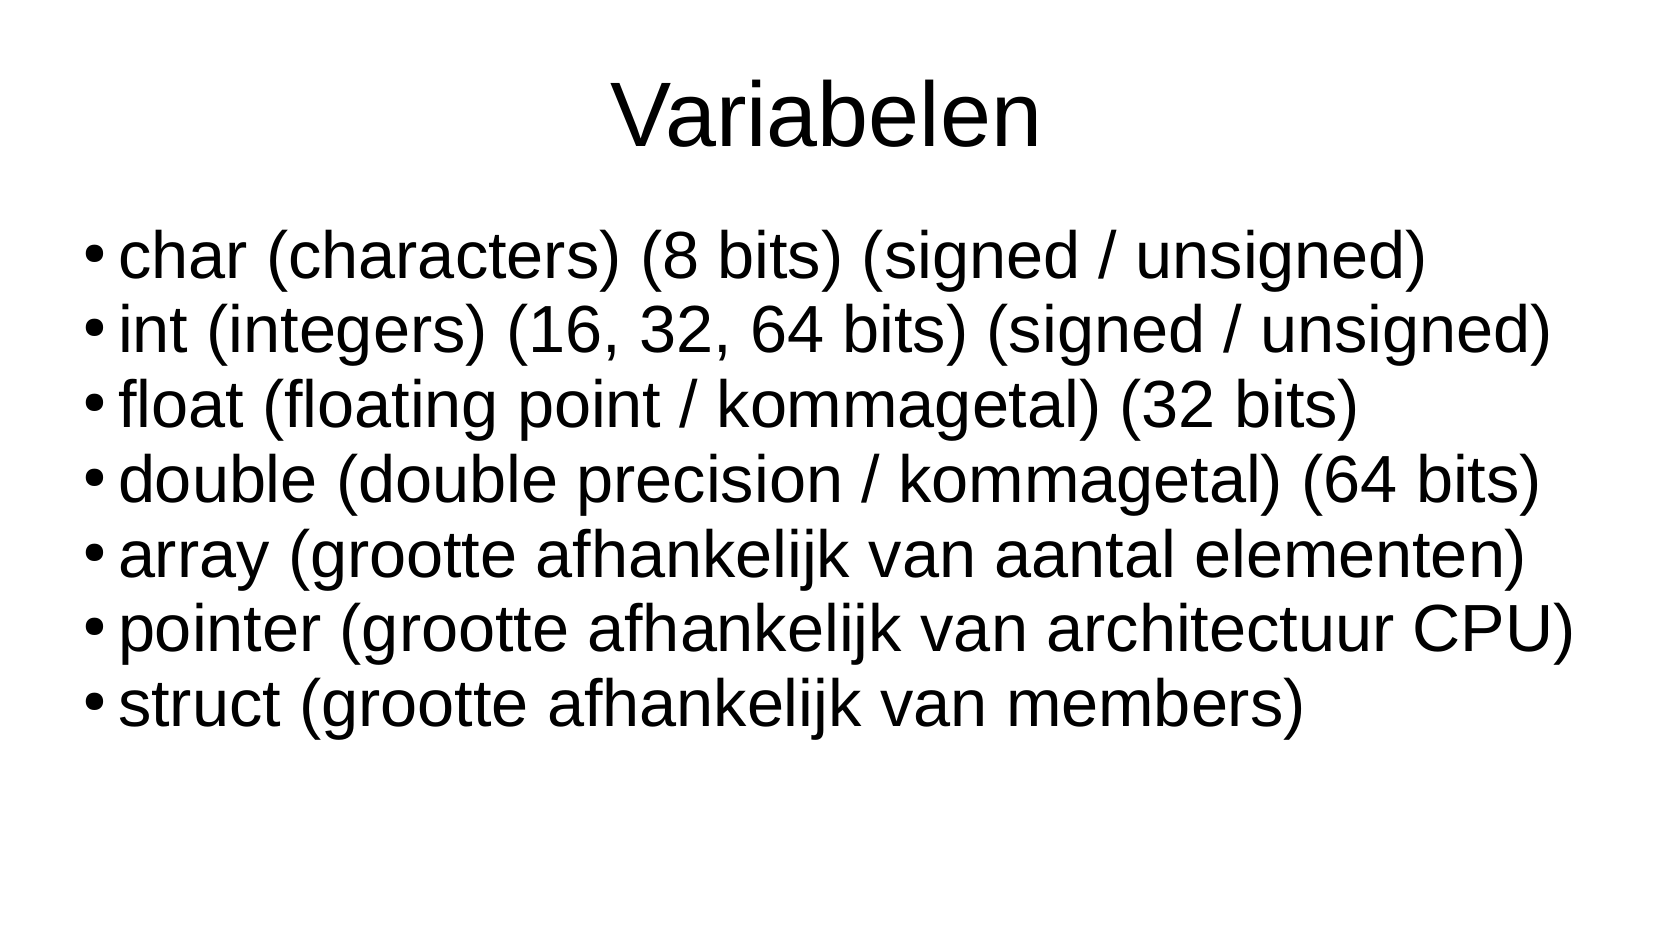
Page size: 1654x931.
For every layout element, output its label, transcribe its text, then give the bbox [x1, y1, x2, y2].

title Variabelen [82, 37, 1571, 193]
subtitle char (characters) (8 bits) (signed / unsigned) int (integers) (16, 32, 64 bits) (signed / unsigned) float (floating point / kommagetal) (32 bits) double (double precision / kommagetal) (64 bits) array (grootte afhankelijk van aantal elementen) pointer (grootte afhankelijk van architectuur CPU) struct (grootte afhankelijk van members) [82, 217, 1613, 758]
